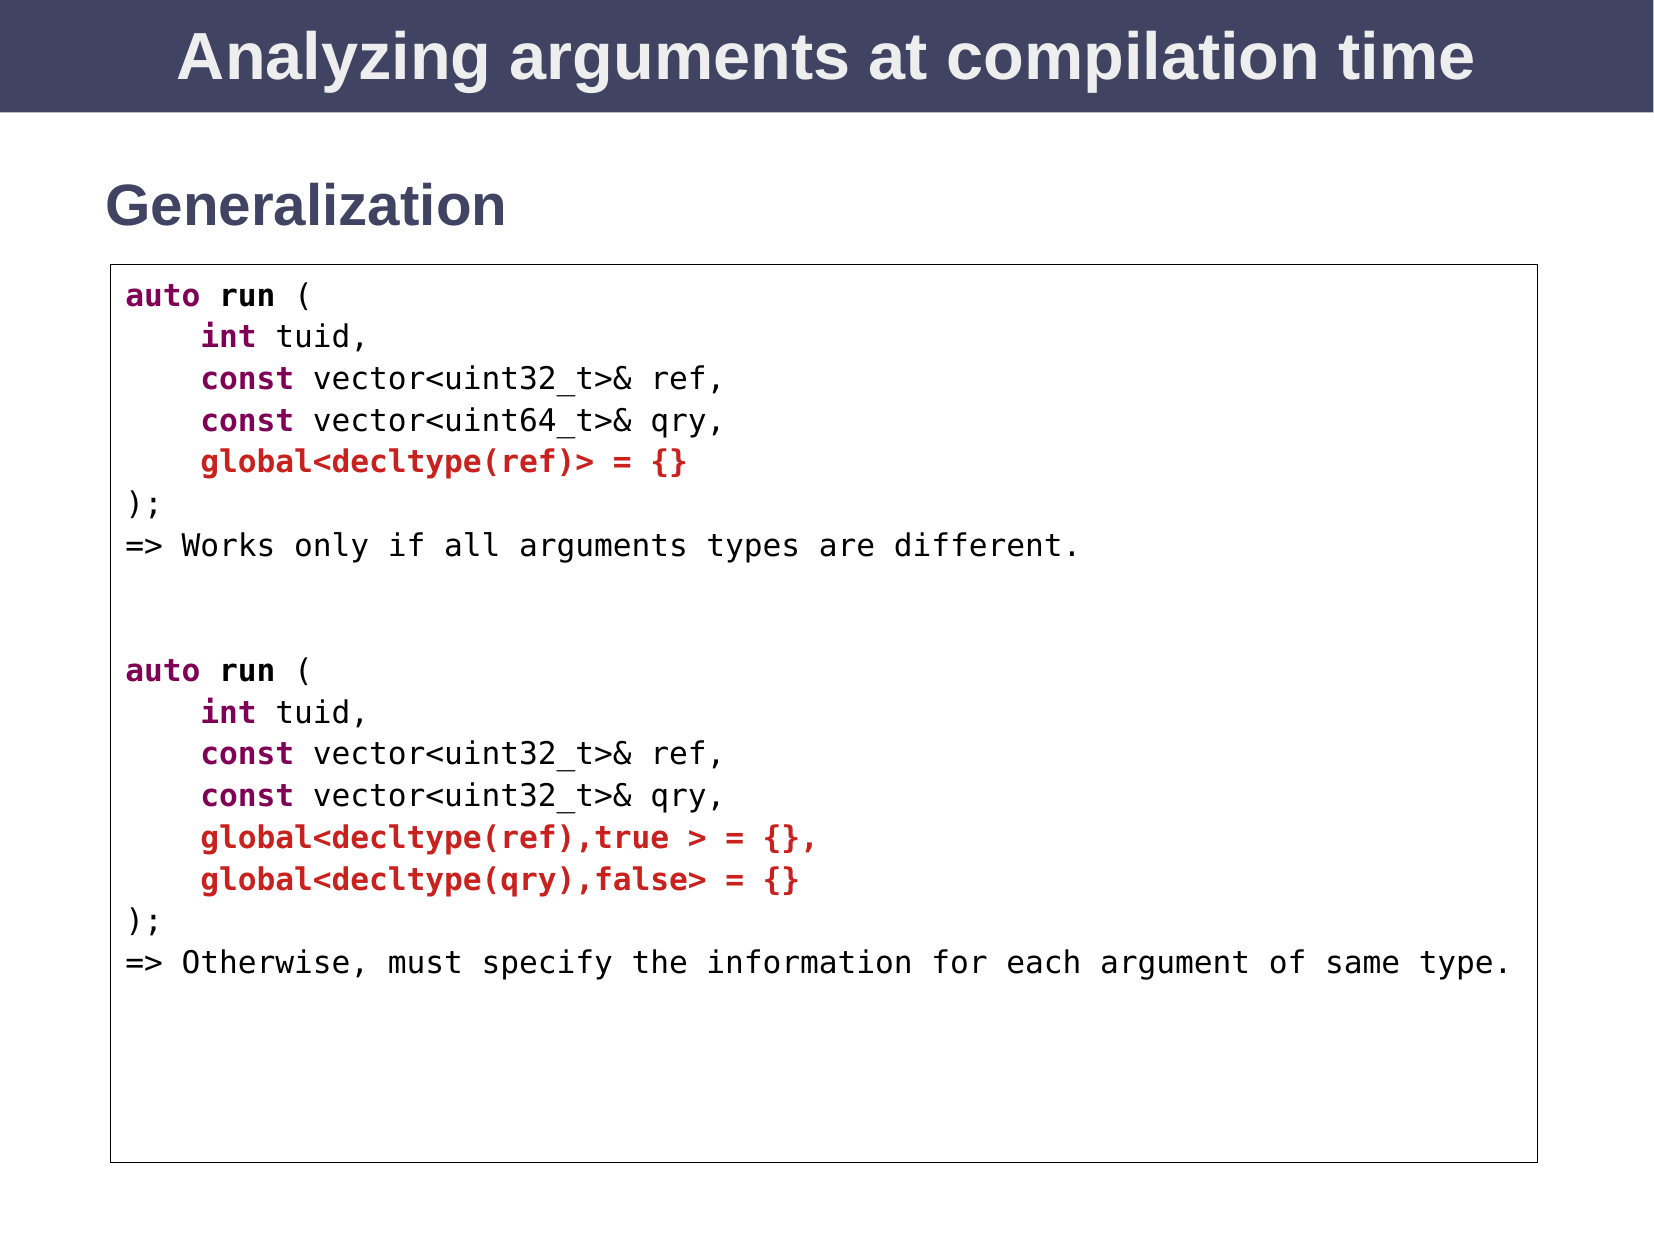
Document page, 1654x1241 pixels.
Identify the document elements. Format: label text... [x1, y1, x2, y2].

text_box Analyzing arguments at compilation time [0, 0, 1654, 113]
text_box Generalization [90, 165, 1576, 257]
text_box auto run ( int tuid, const vector<uint32_t>& ref, const vector<uint64_t>& qry, global<decltype(ref)> = {} ); => Works only if all arguments types are different. auto run ( int tuid, const vector<uint32_t>& ref, const vector<uint32_t>& qry, global<decltype(ref),true > = {}, global<decltype(qry),false> = {} ); => Otherwise, must specify the information for each argument of same type. [110, 264, 1538, 1163]
